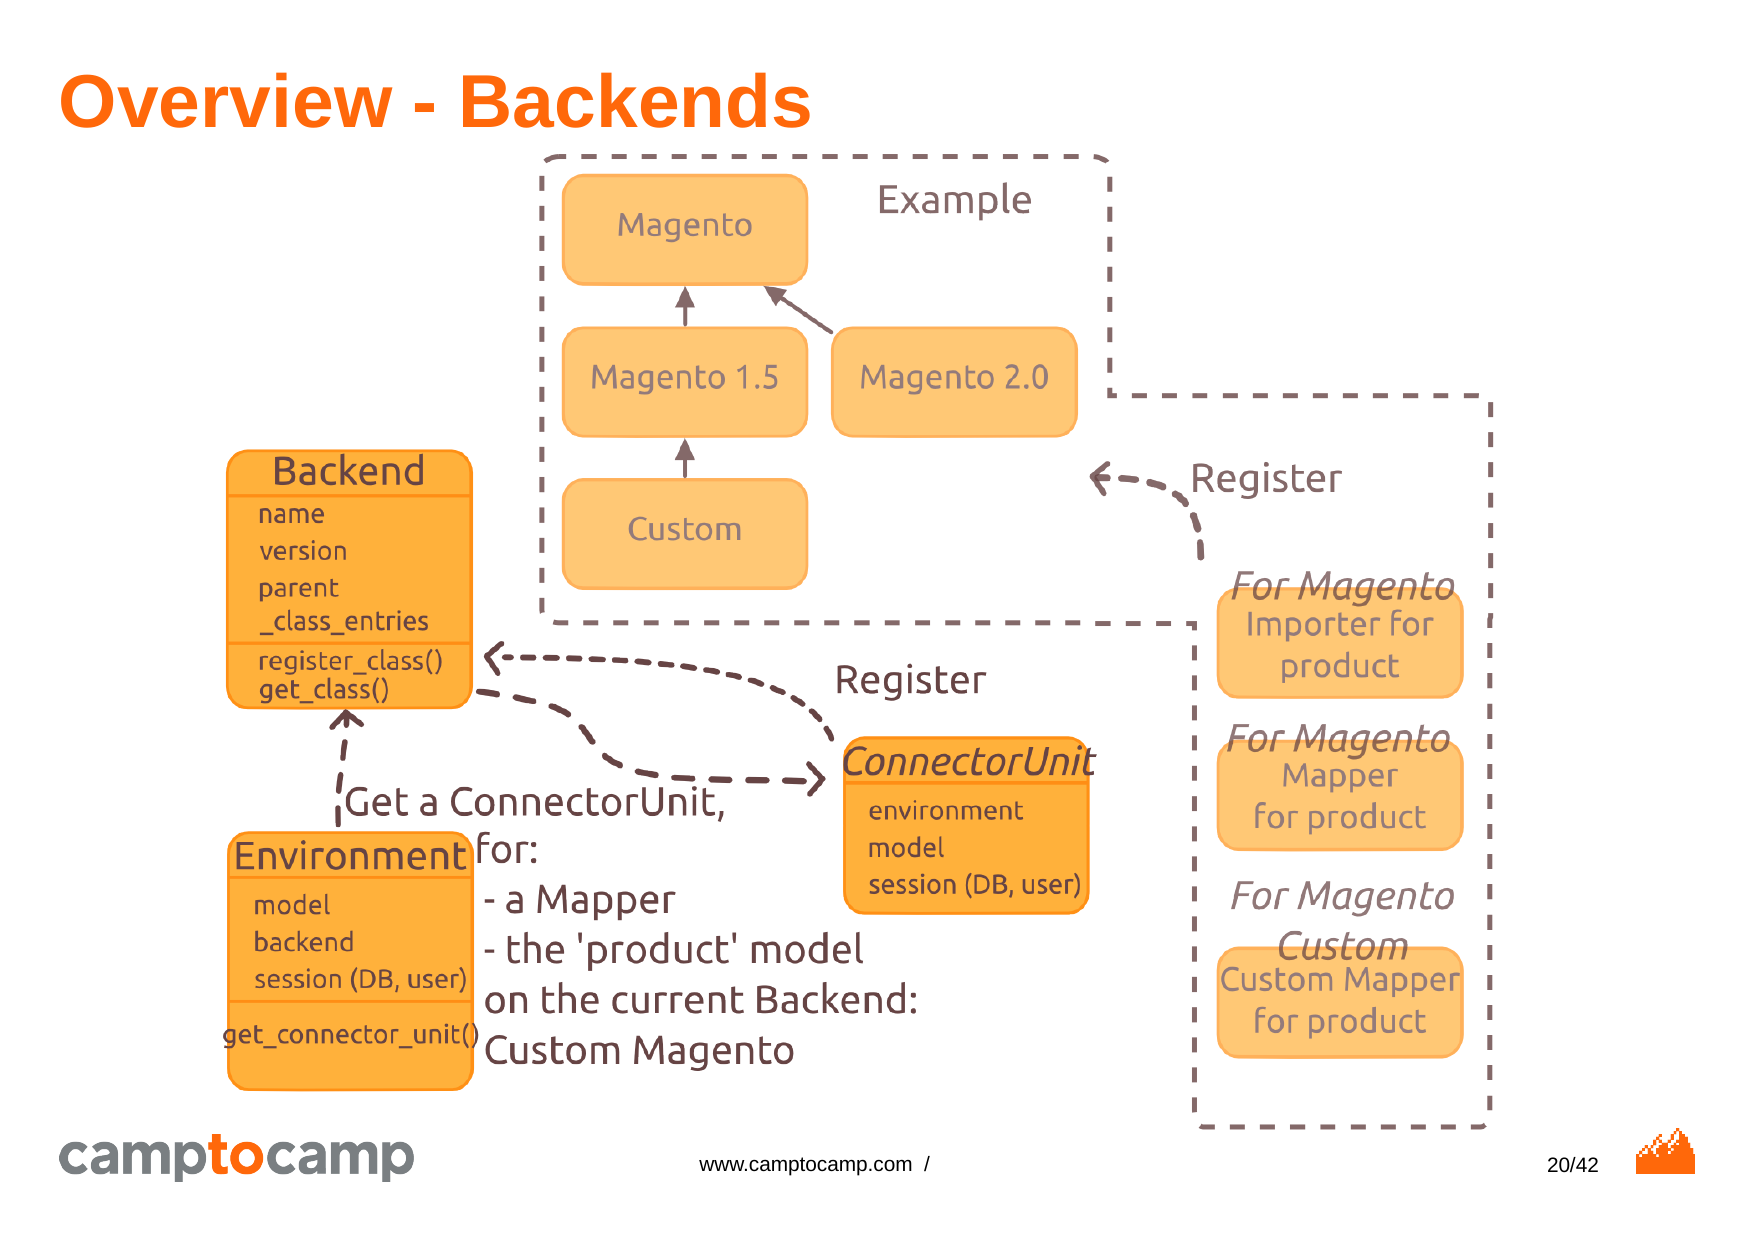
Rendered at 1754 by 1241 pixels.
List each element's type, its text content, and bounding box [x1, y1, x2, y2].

title Overview - Backends [59, 59, 1695, 247]
picture [59, 147, 1536, 1182]
picture [1636, 1128, 1695, 1174]
